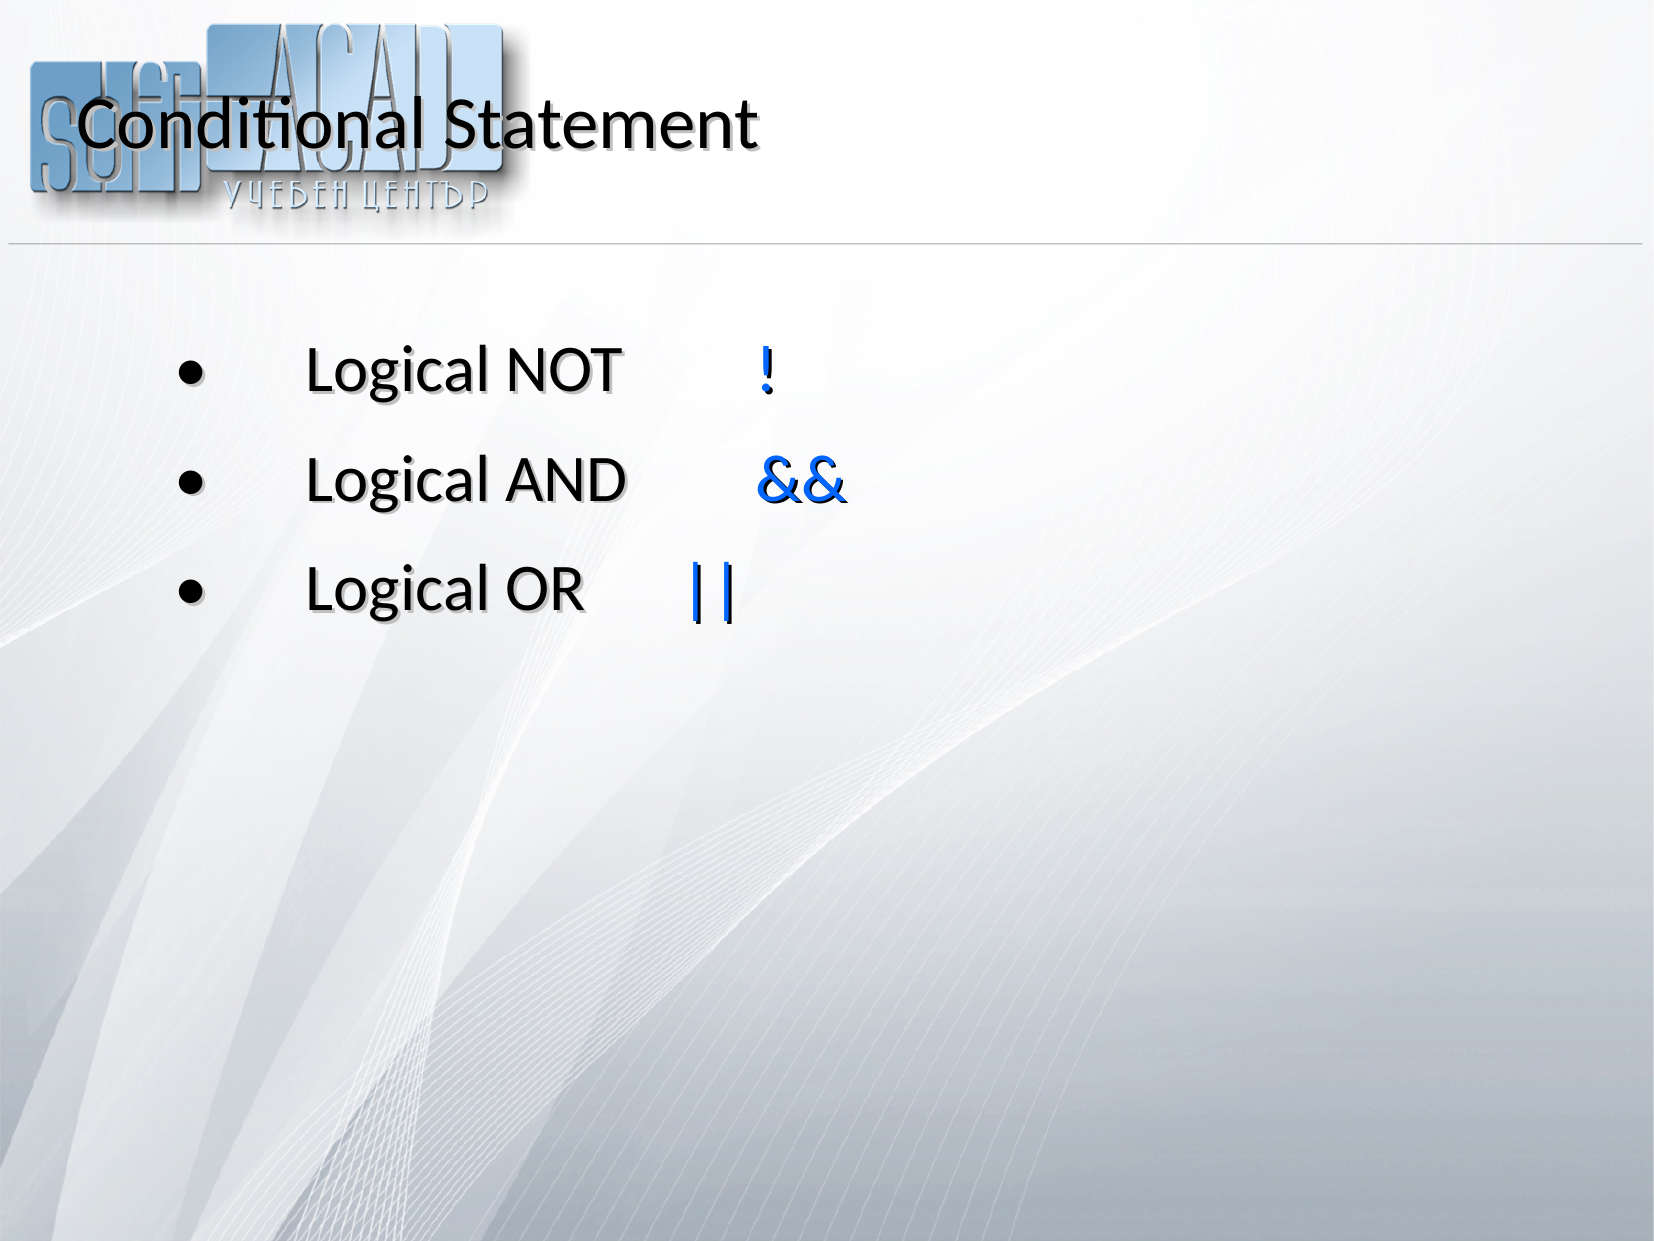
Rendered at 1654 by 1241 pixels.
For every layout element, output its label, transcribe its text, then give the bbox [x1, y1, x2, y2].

picture [310, 747, 1286, 1126]
title Conditional Statement [76, 0, 1565, 237]
list • Logical NOT ! • Logical AND && • Logical OR || [118, 324, 1607, 1144]
